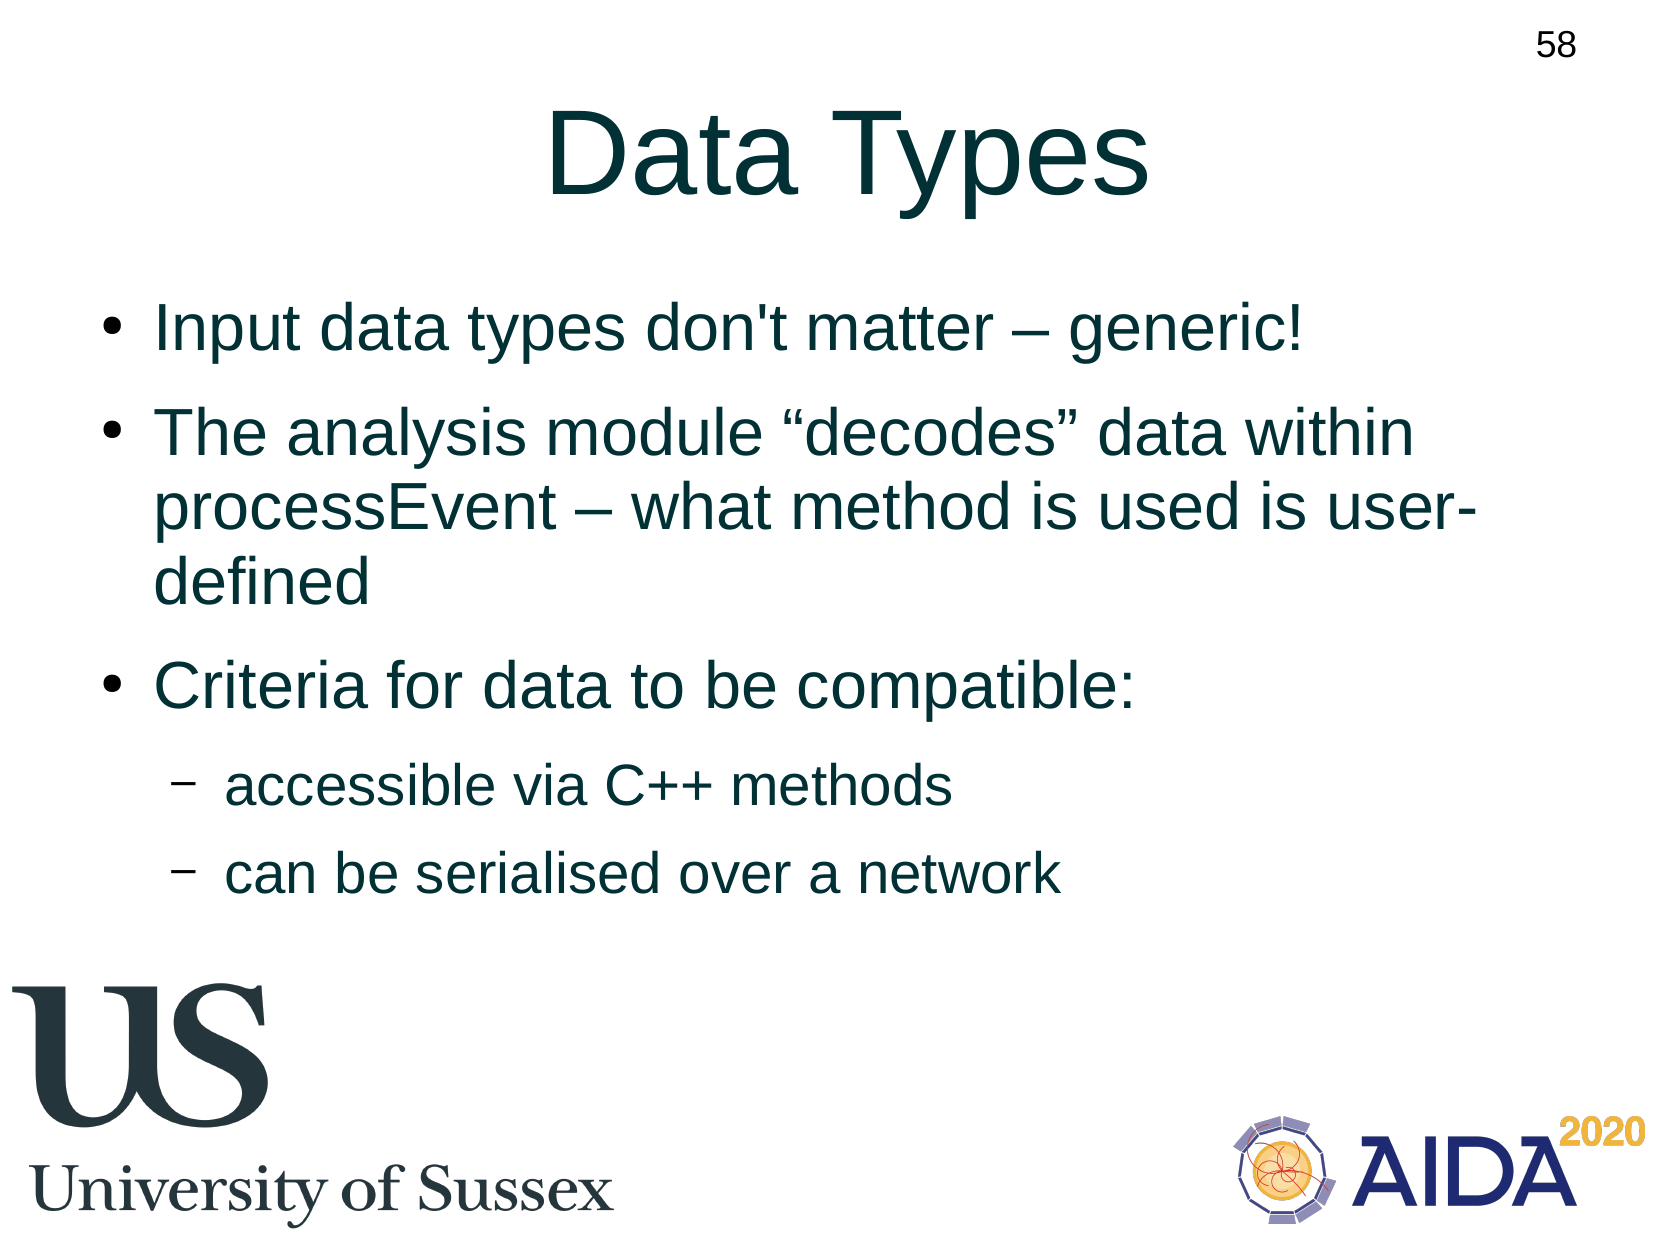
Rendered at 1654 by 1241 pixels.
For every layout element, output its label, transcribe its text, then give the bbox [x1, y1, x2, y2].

list Input data types don't matter – generic! The analysis module “decodes” data within processEvent – what method is used is user-defined Criteria for data to be compatible: accessible via C++ methods can be serialised over a network [82, 290, 1571, 957]
picture [11, 982, 615, 1229]
picture [1233, 1116, 1645, 1224]
title Data Types [82, 49, 1571, 257]
text_box <number> [1521, 16, 1654, 84]
